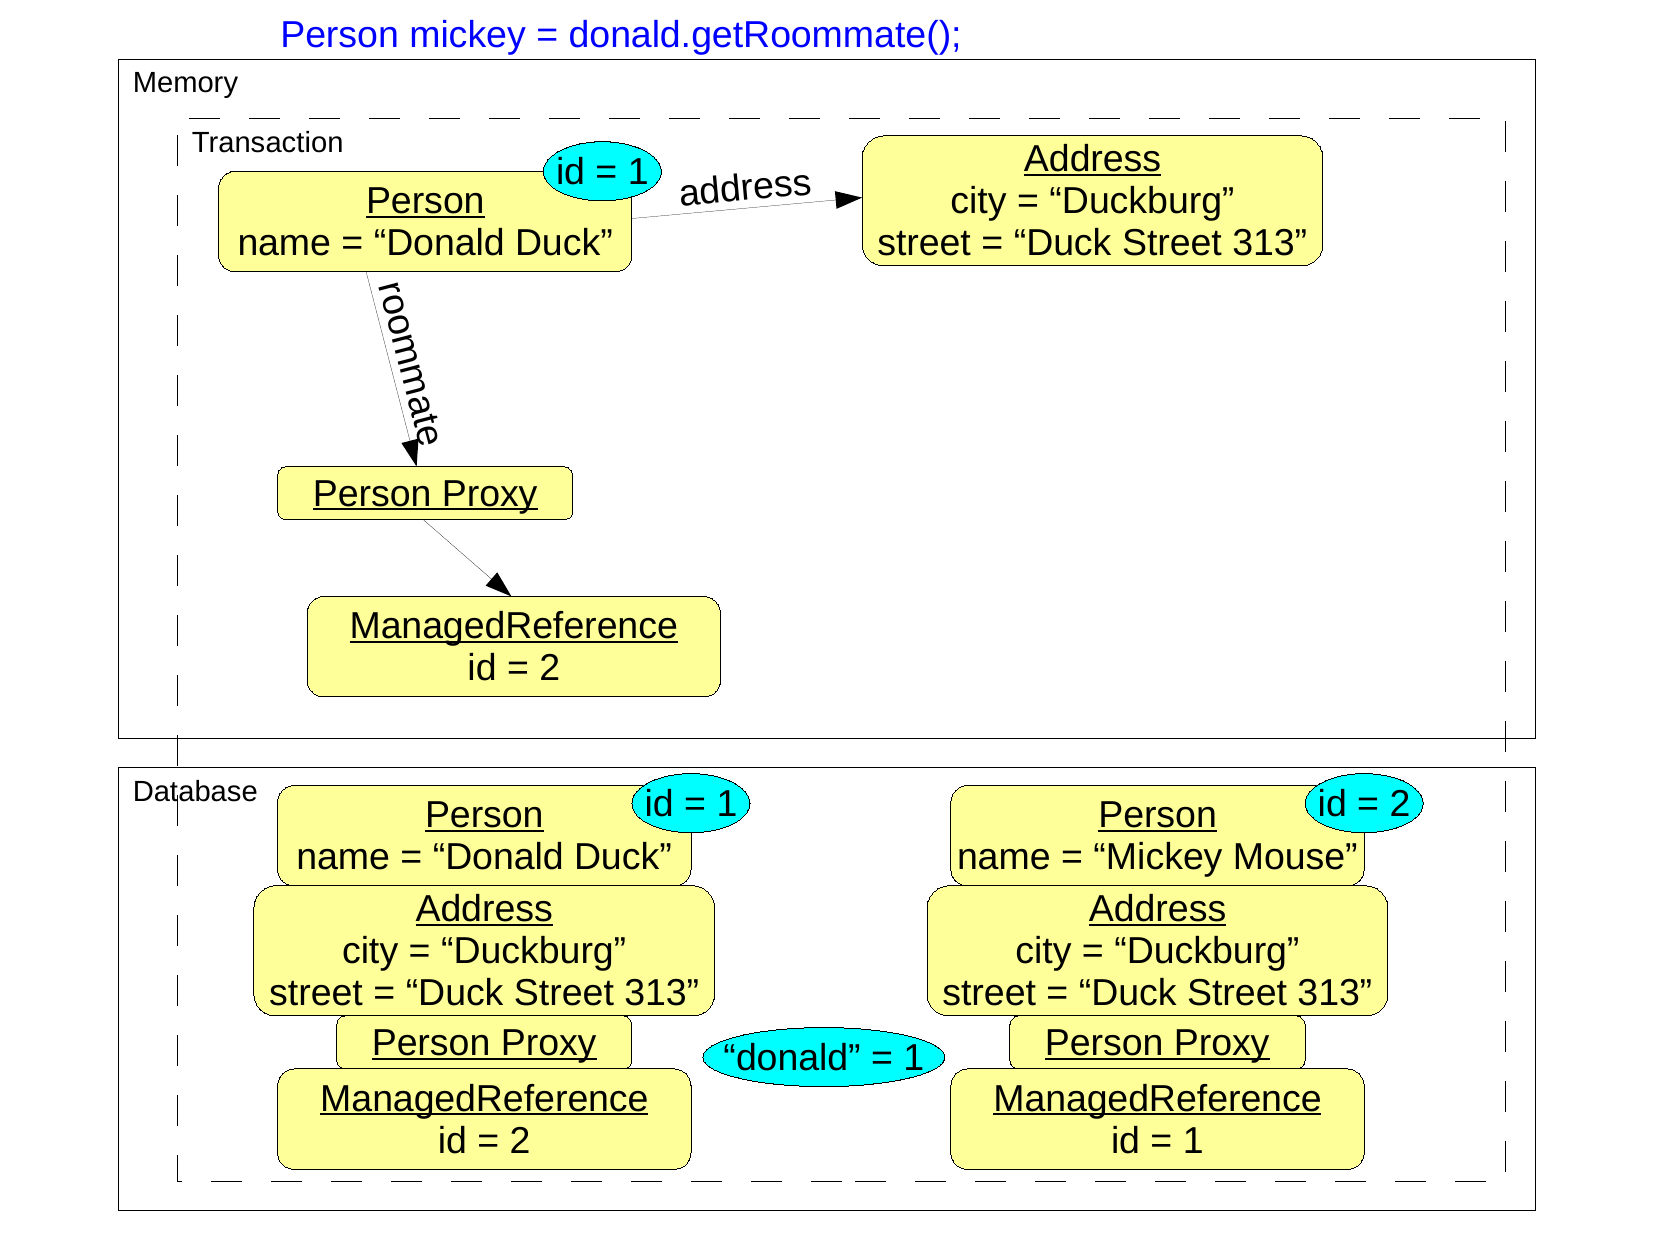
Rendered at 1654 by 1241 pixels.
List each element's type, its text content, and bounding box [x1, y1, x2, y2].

text_box Person name = “Donald Duck” [277, 785, 692, 885]
text_box Person Proxy [336, 1015, 632, 1069]
text_box Person Proxy [1009, 1015, 1306, 1069]
text_box “donald” = 1 [702, 1027, 945, 1087]
text_box ManagedReference id = 1 [950, 1068, 1365, 1170]
text_box Address city = “Duckburg” street = “Duck Street 313” [253, 885, 715, 1016]
text_box Address city = “Duckburg” street = “Duck Street 313” [927, 885, 1388, 1016]
text_box Person name = “Donald Duck” [218, 171, 632, 272]
text_box Transaction [177, 118, 1506, 1182]
text_box Address city = “Duckburg” street = “Duck Street 313” [862, 135, 1323, 266]
text_box ManagedReference id = 2 [307, 596, 721, 697]
text_box Memory [118, 59, 1536, 739]
text_box id = 1 [631, 773, 751, 833]
text_box Person name = “Mickey Mouse” [950, 785, 1365, 885]
text_box id = 2 [1305, 773, 1424, 833]
text_box id = 1 [543, 141, 662, 201]
text_box Person mickey = donald.getRoommate(); [265, 6, 1536, 64]
text_box ManagedReference id = 2 [277, 1068, 692, 1170]
text_box Database [118, 767, 1536, 1211]
text_box Person Proxy [277, 466, 573, 520]
